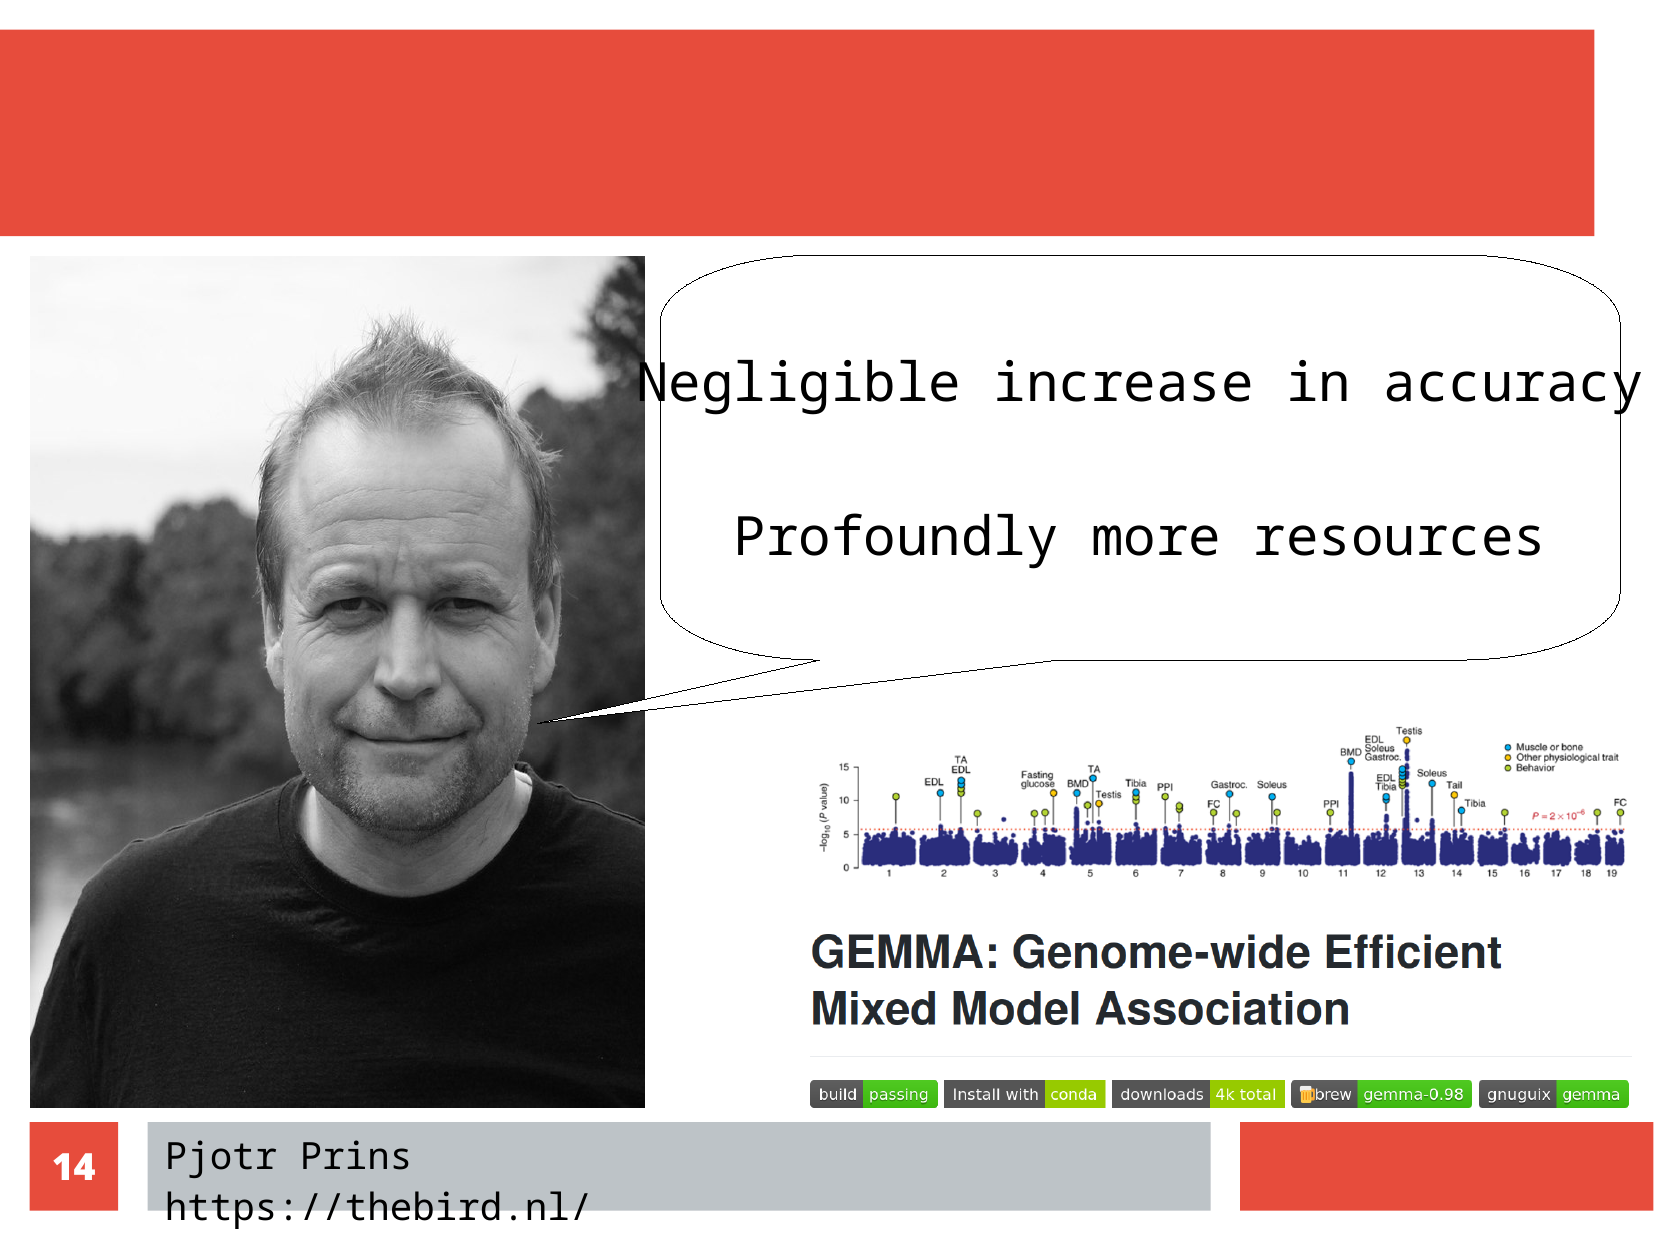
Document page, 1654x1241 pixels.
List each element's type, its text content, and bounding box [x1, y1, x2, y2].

picture [30, 256, 646, 1108]
picture [810, 723, 1632, 1111]
text_box Negligible increase in accuracy Profoundly more resources [537, 255, 1621, 724]
text_box Pjotr Prins https://thebird.nl/ [150, 1121, 536, 1213]
